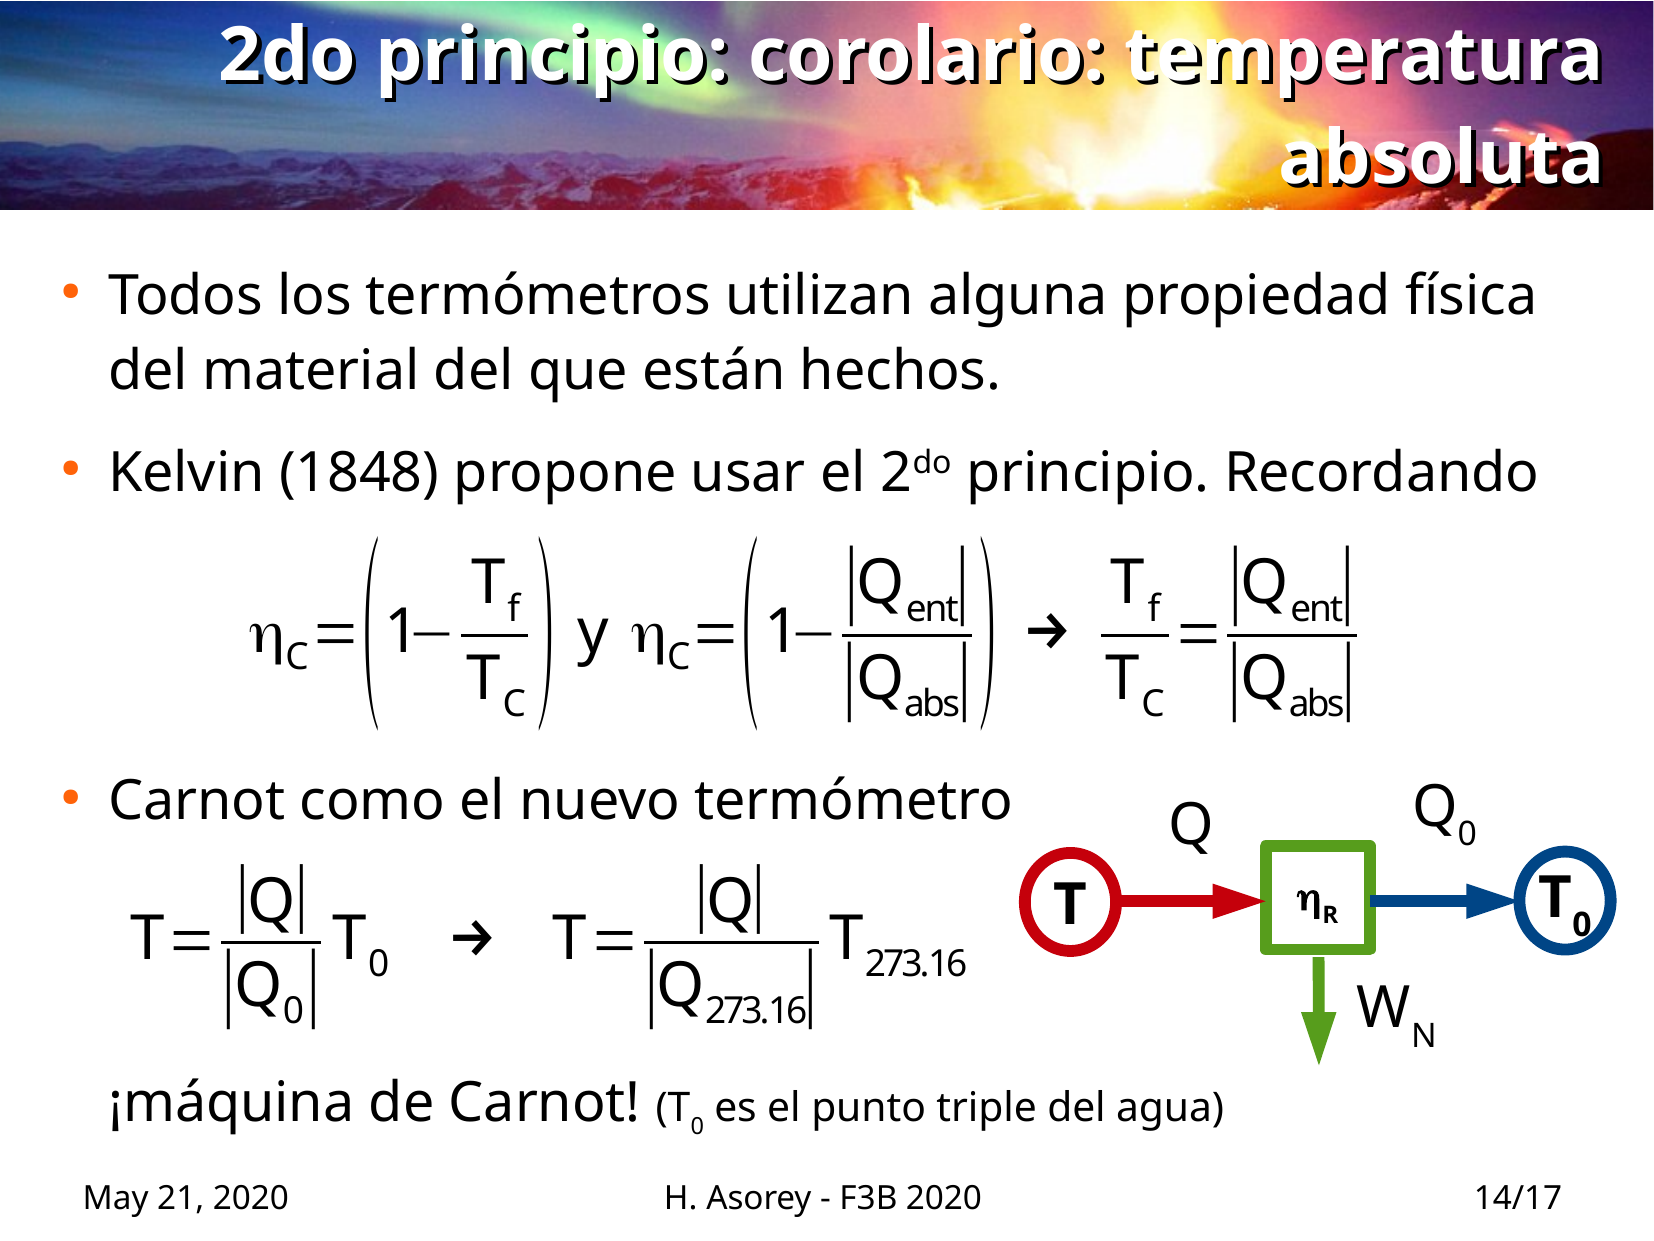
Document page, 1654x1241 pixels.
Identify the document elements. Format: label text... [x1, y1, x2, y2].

text_box T [1024, 852, 1116, 951]
text_box hR [1265, 846, 1370, 950]
list Todos los termómetros utilizan alguna propiedad física del material del que están hechos. Kelvin (1848) propone usar el 2do principio. Recordando Carnot como el nuevo termómetro ¡máquina de Carnot! (T0 es el punto triple del agua) [45, 255, 1606, 1156]
title 2do principio: corolario: temperatura absoluta [45, 15, 1606, 191]
picture [0, 1, 1654, 210]
chart [123, 861, 971, 1034]
chart [242, 533, 1367, 736]
text_box T0 [1519, 851, 1611, 950]
text_box WN [1332, 958, 1461, 1142]
